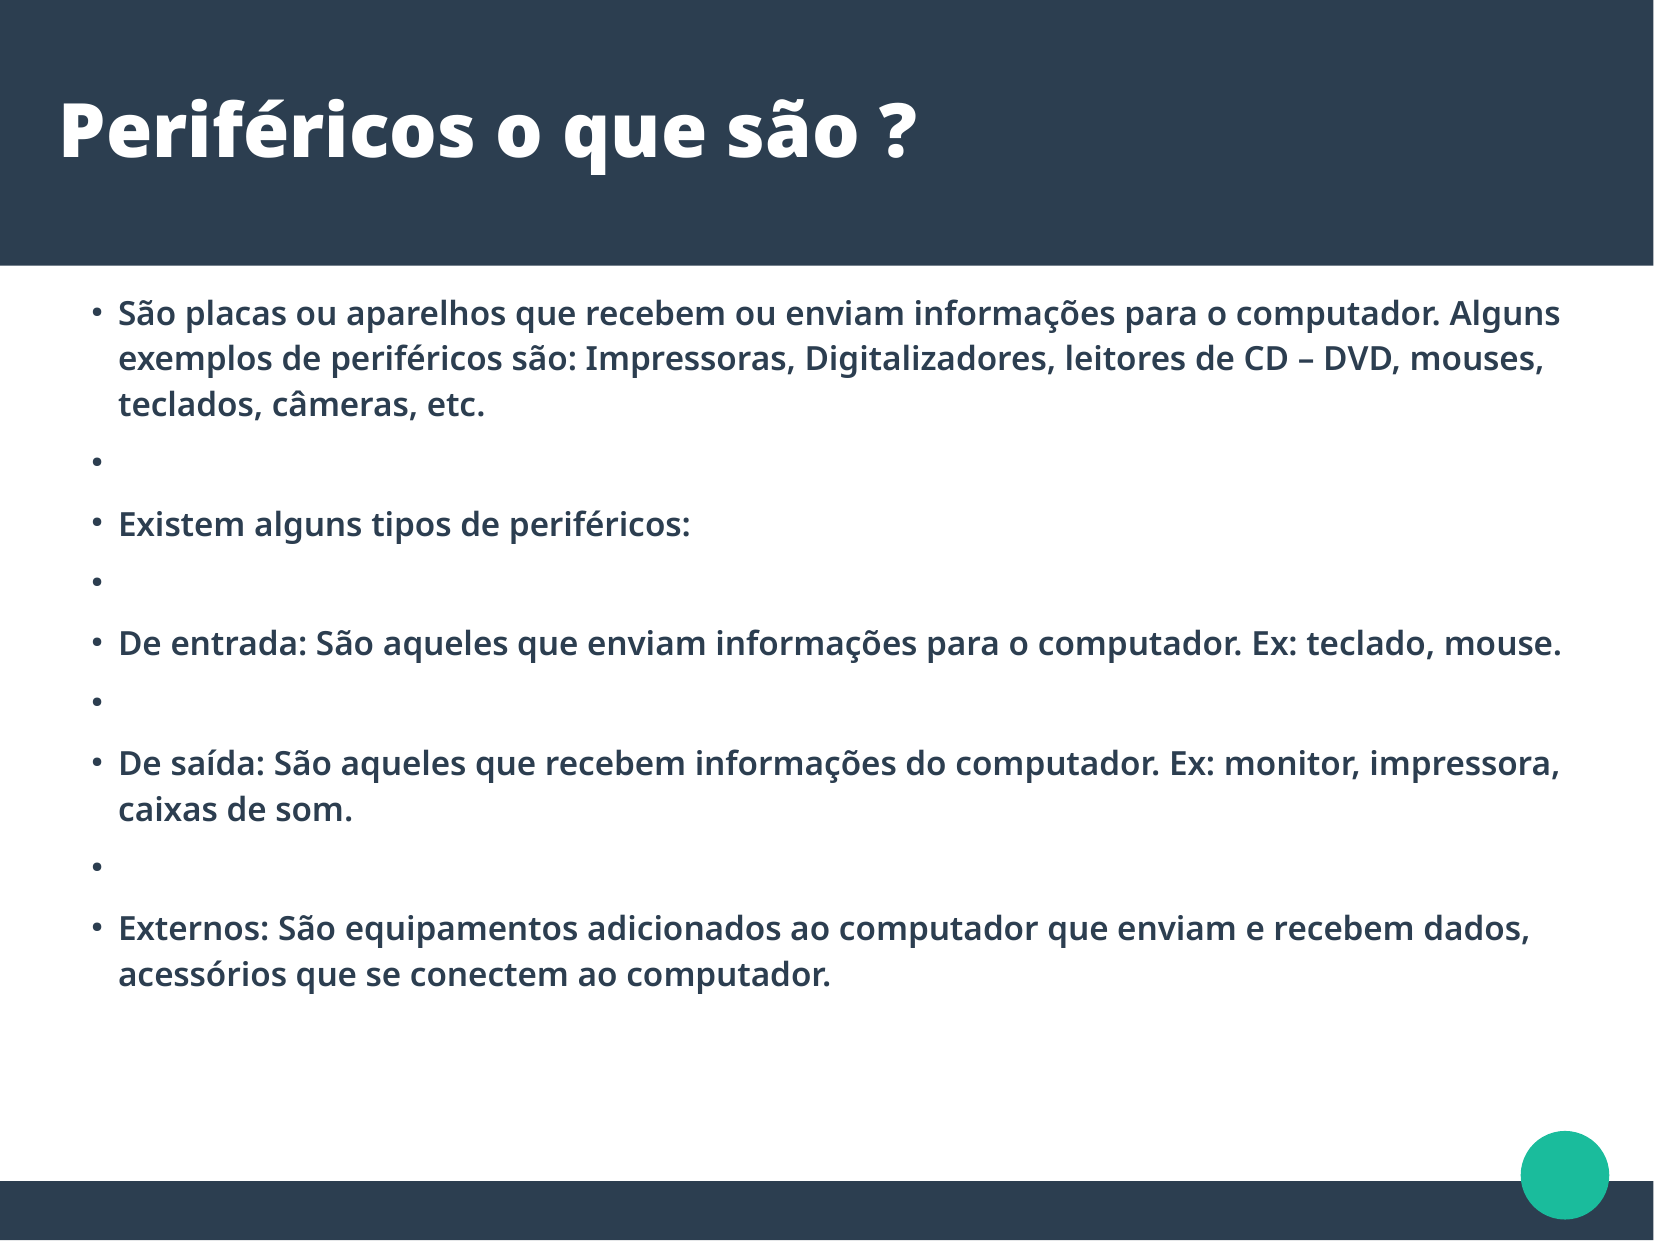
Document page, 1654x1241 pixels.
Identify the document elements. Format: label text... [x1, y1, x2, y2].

list São placas ou aparelhos que recebem ou enviam informações para o computador. Alguns exemplos de periféricos são: Impressoras, Digitalizadores, leitores de CD – DVD, mouses, teclados, câmeras, etc. Existem alguns tipos de periféricos: De entrada: São aqueles que enviam informações para o computador. Ex: teclado, mouse. De saída: São aqueles que recebem informações do computador. Ex: monitor, impressora, caixas de som. Externos: São equipamentos adicionados ao computador que enviam e recebem dados, acessórios que se conectem ao computador. [82, 290, 1571, 1010]
title Periféricos o que são ? [59, 49, 1595, 207]
